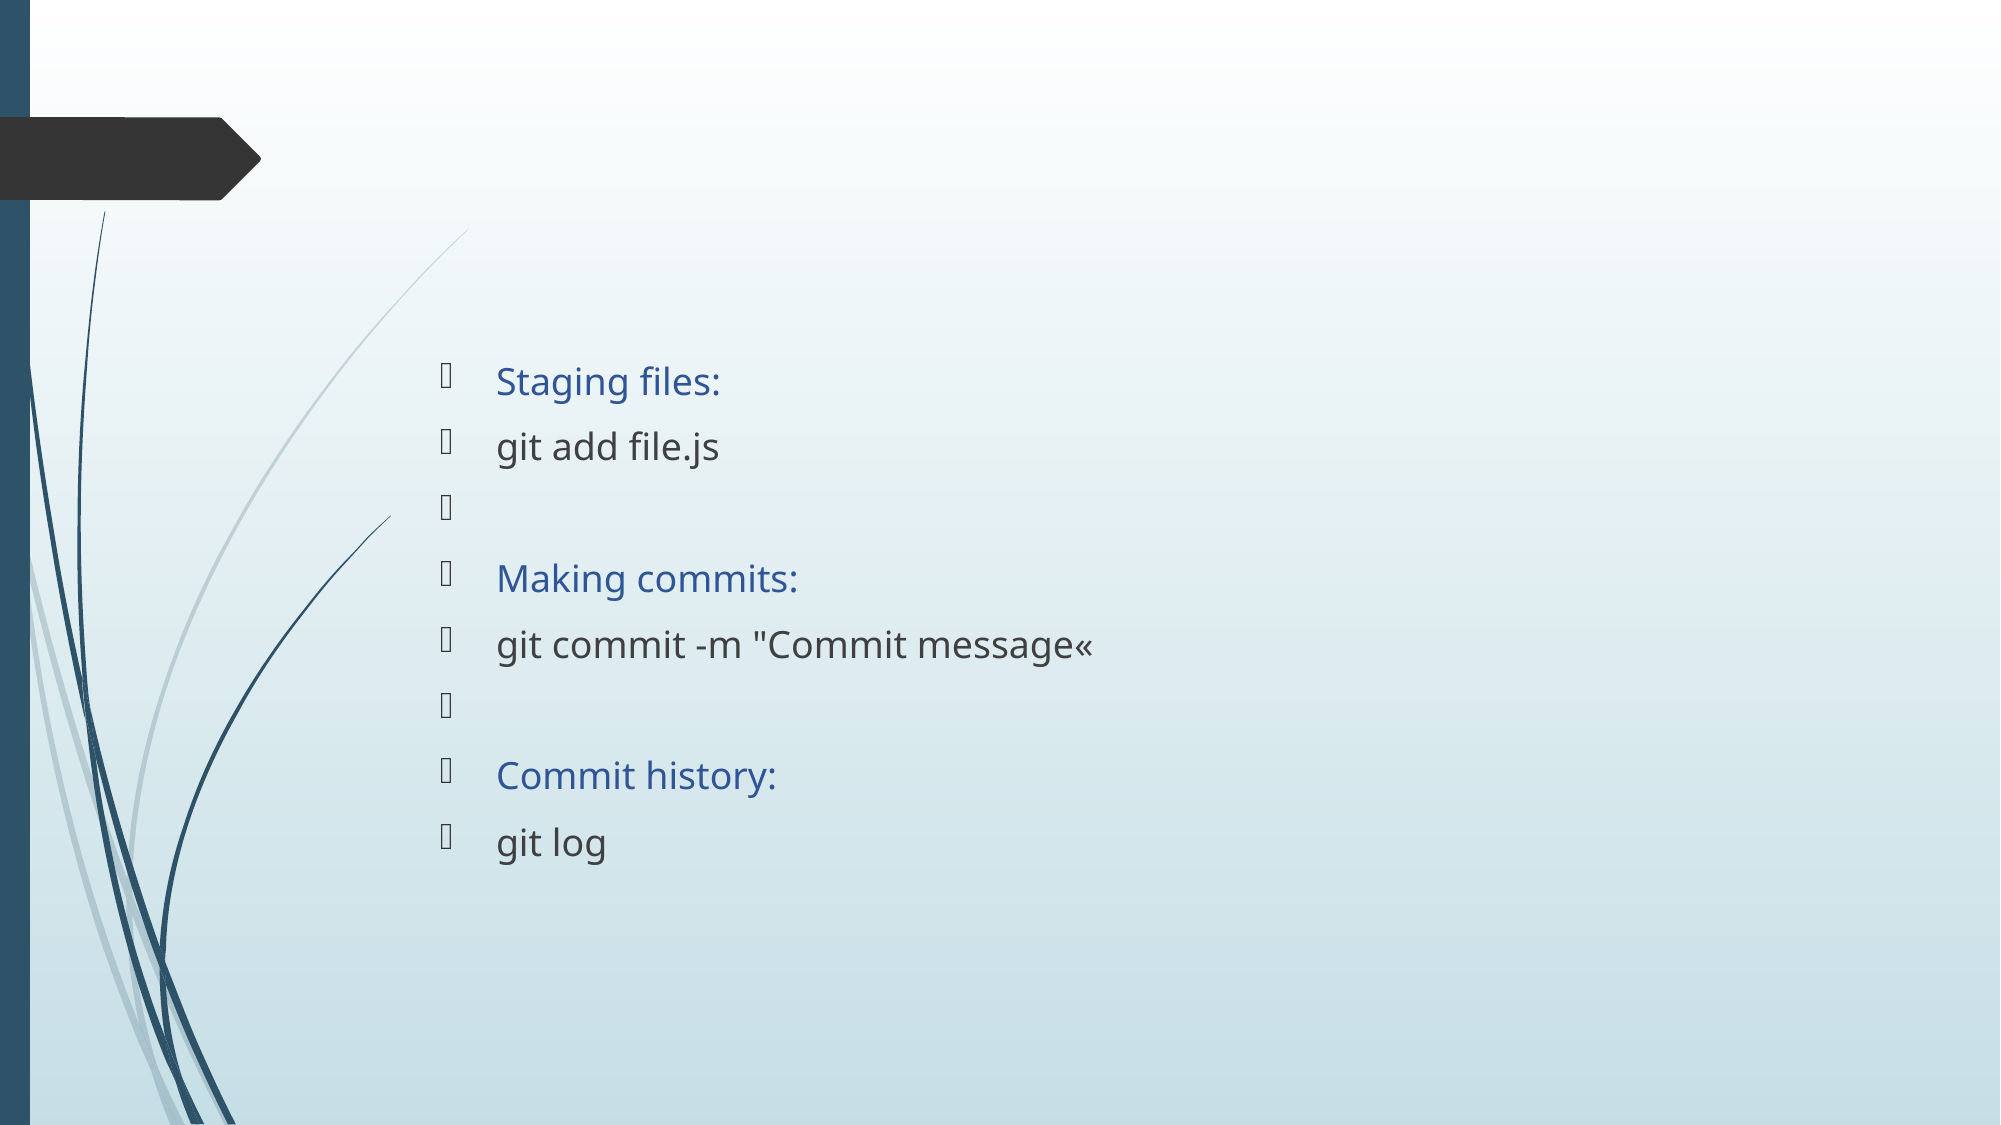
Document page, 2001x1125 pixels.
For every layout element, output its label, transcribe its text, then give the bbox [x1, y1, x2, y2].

list Staging files: git add file.js Making commits: git commit -m "Commit message« Commit history: git log [424, 350, 1888, 970]
